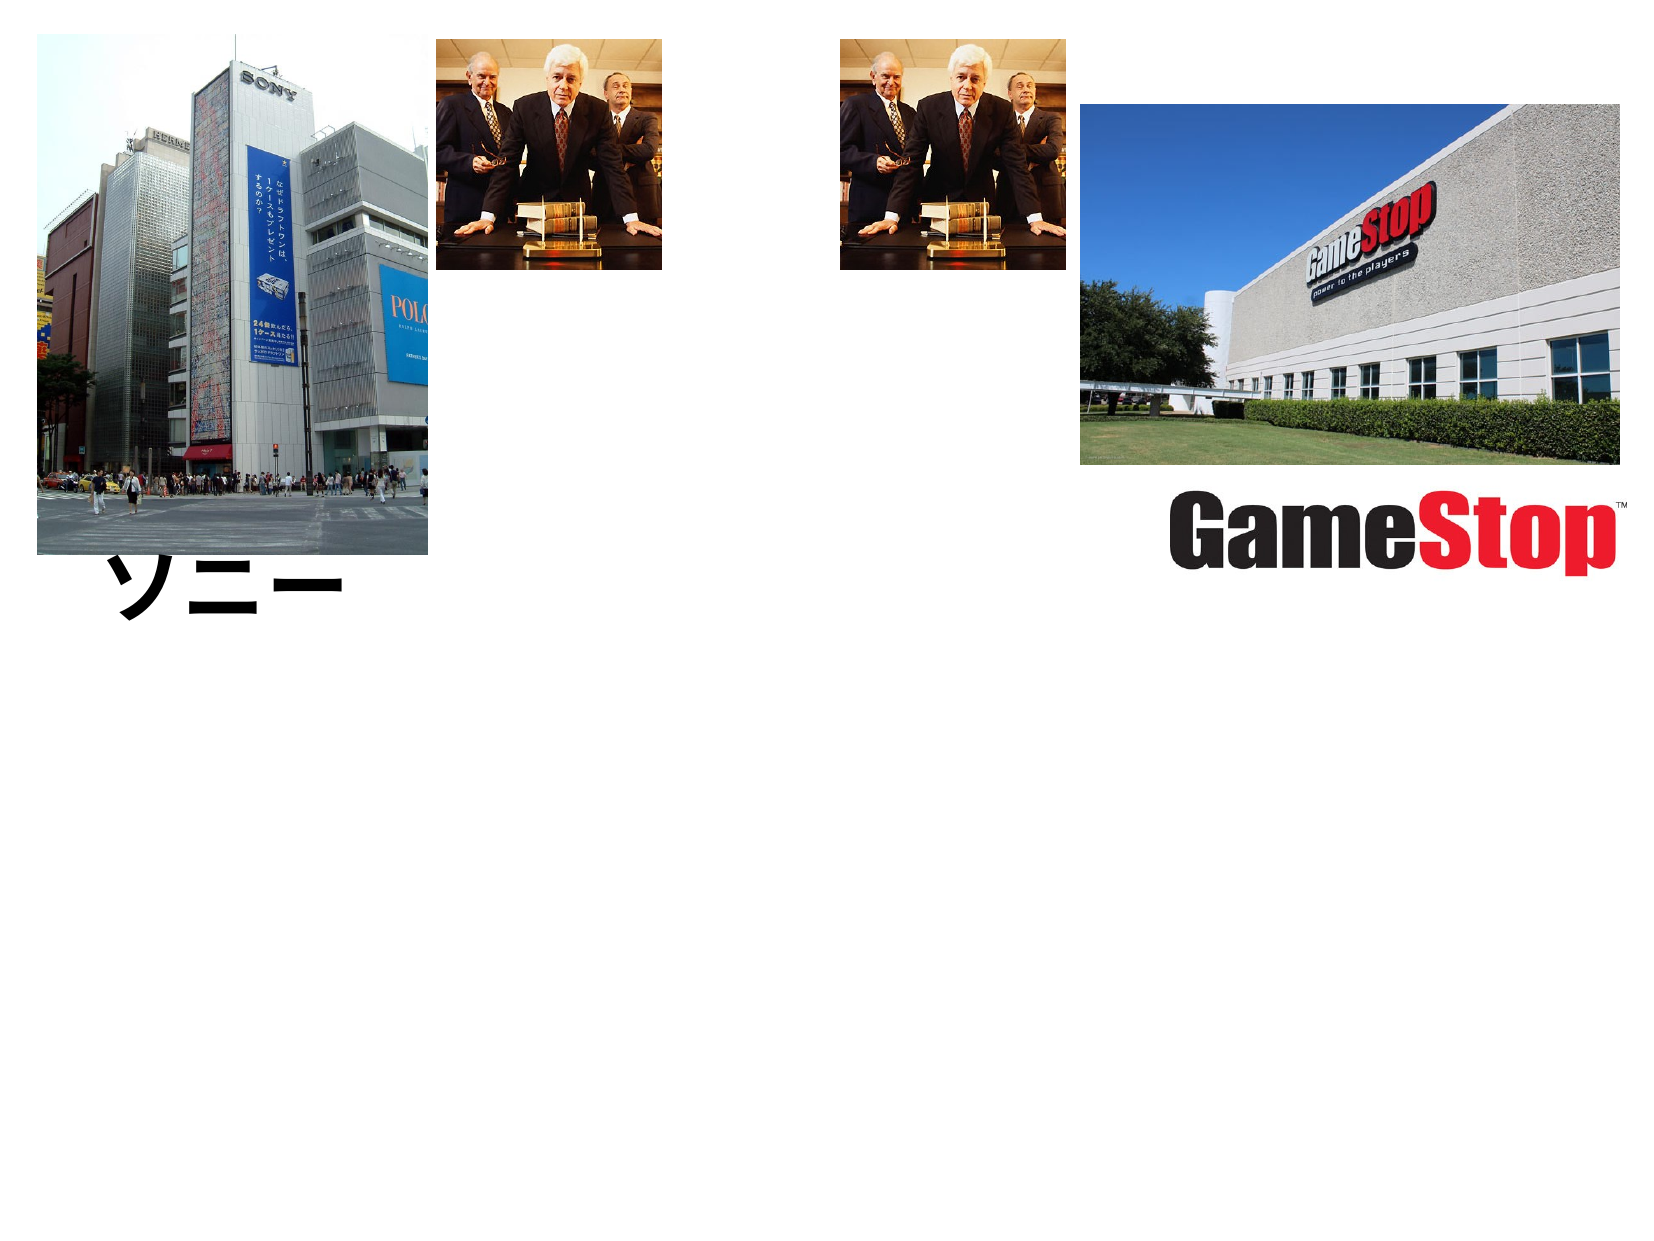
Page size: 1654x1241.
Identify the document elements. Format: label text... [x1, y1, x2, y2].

picture [840, 39, 1066, 271]
picture [419, 291, 428, 297]
picture [1080, 104, 1627, 661]
text_box ソニー [85, 533, 376, 646]
picture [436, 39, 662, 271]
picture [37, 34, 428, 556]
